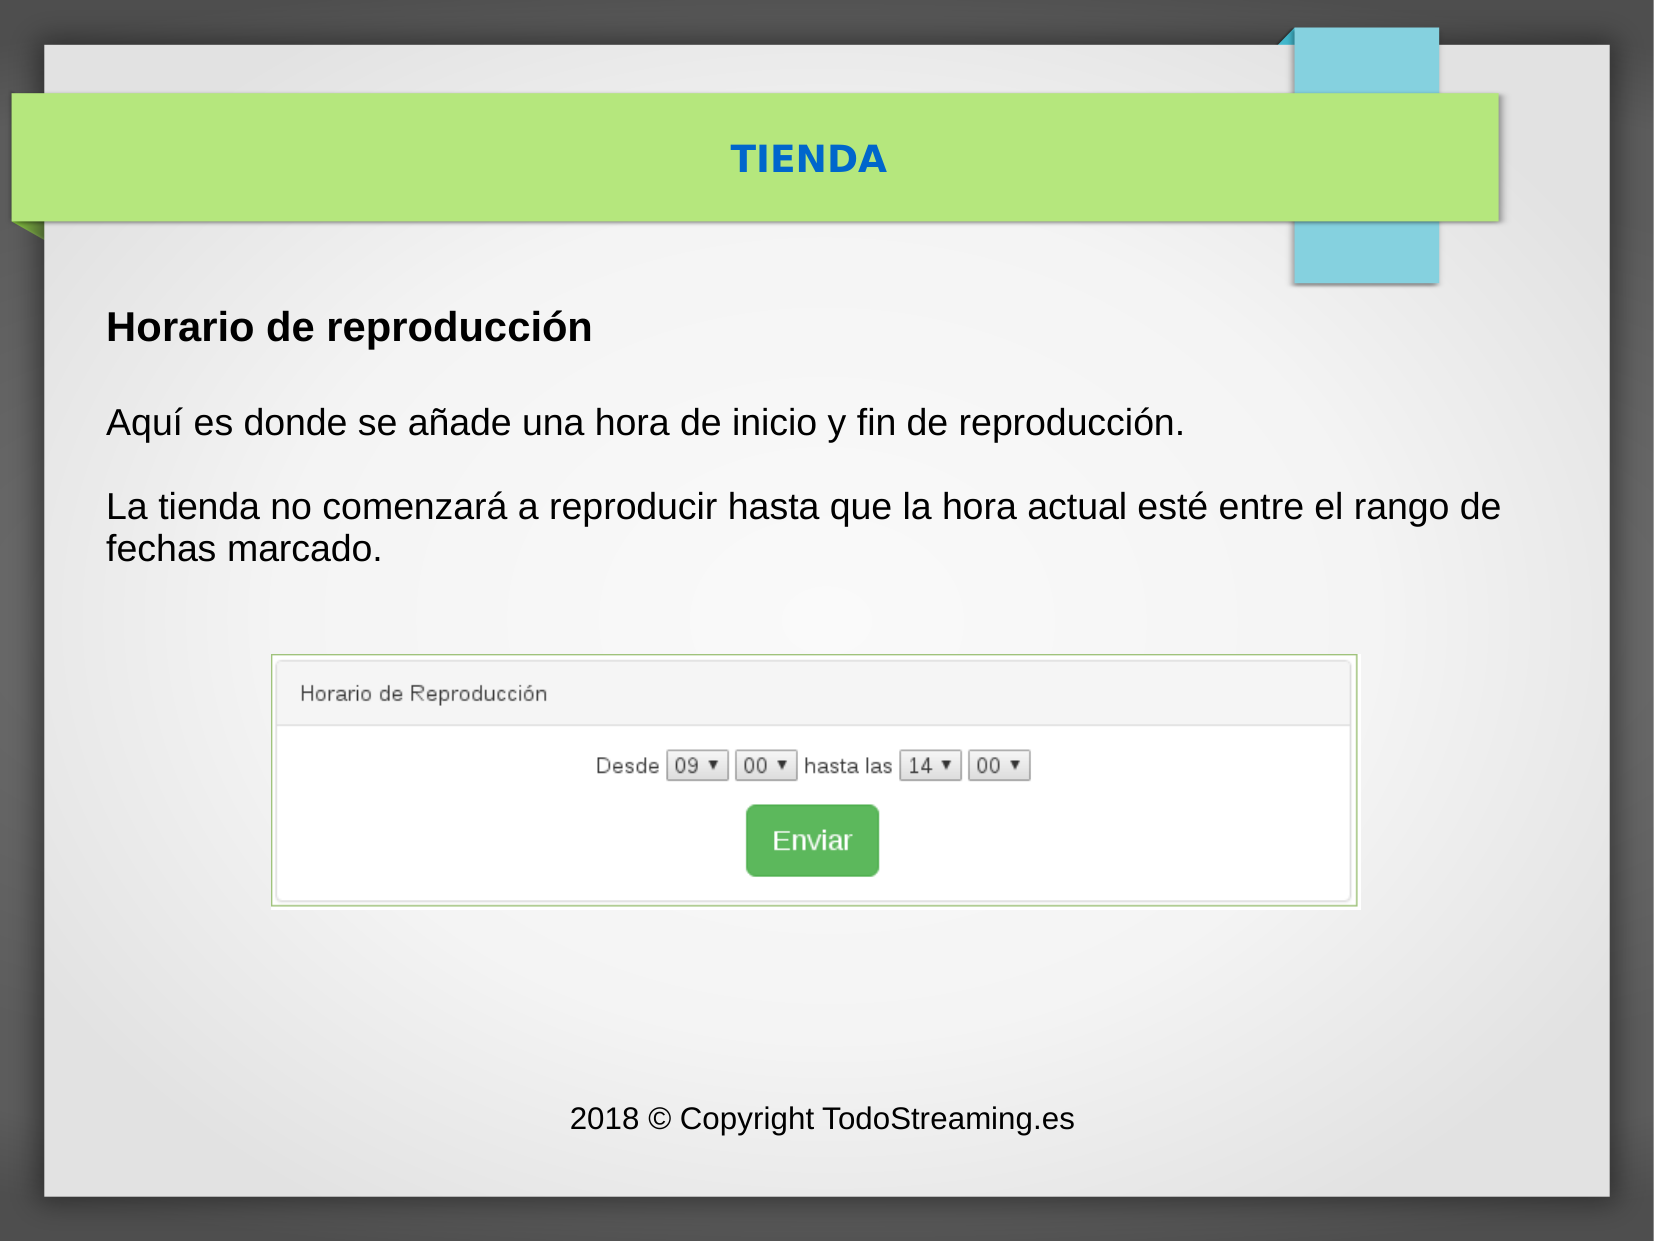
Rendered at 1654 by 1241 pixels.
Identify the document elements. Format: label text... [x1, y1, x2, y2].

picture [0, 0, 1654, 1241]
title TIENDA [448, 118, 1170, 201]
text_box Aquí es donde se añade una hora de inicio y fin de reproducción. La tienda no comenzará a reproducir hasta que la hora actual esté entre el rango de fechas marcado. [106, 401, 1536, 570]
text_box 2018 © Copyright TodoStreaming.es [555, 1094, 1099, 1146]
text_box Horario de reproducción [106, 295, 721, 360]
